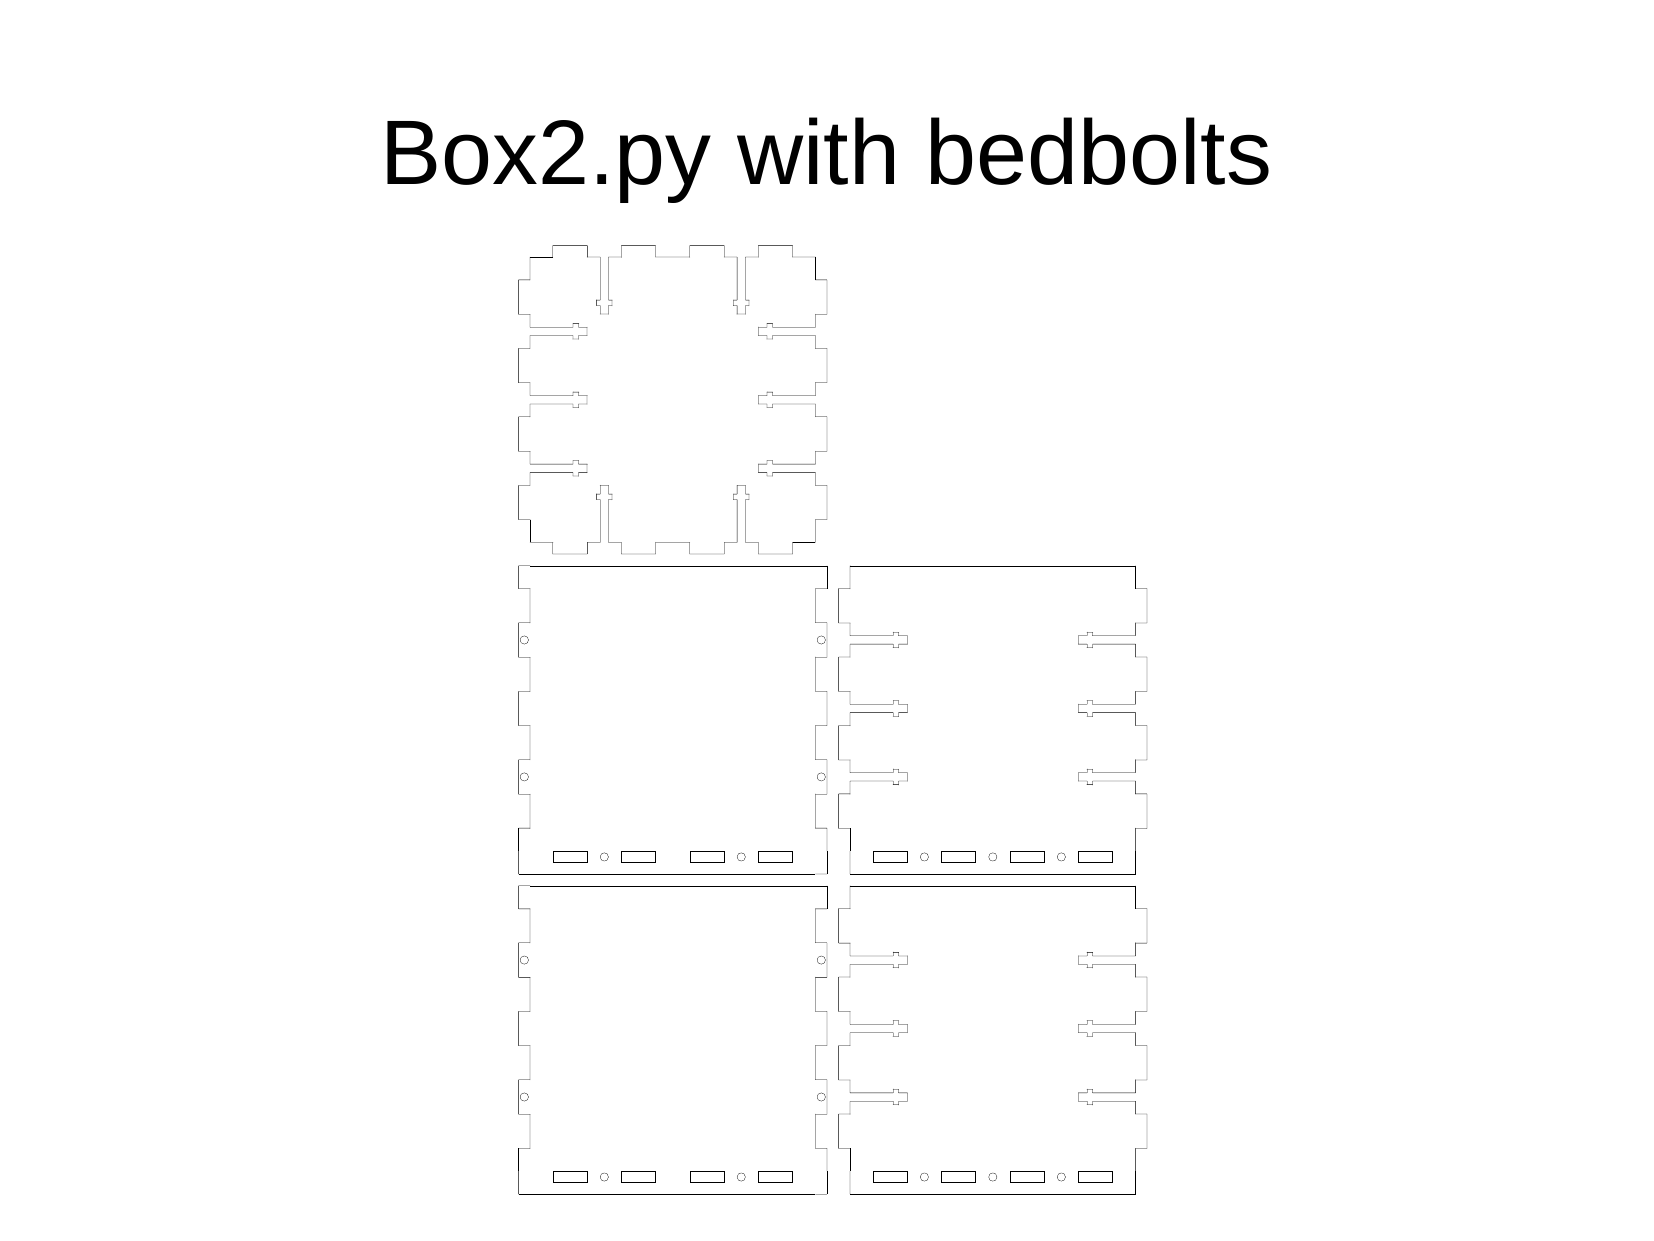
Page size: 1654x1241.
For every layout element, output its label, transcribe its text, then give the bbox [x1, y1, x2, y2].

title Box2.py with bedbolts [82, 49, 1571, 257]
picture [500, 212, 1187, 1212]
